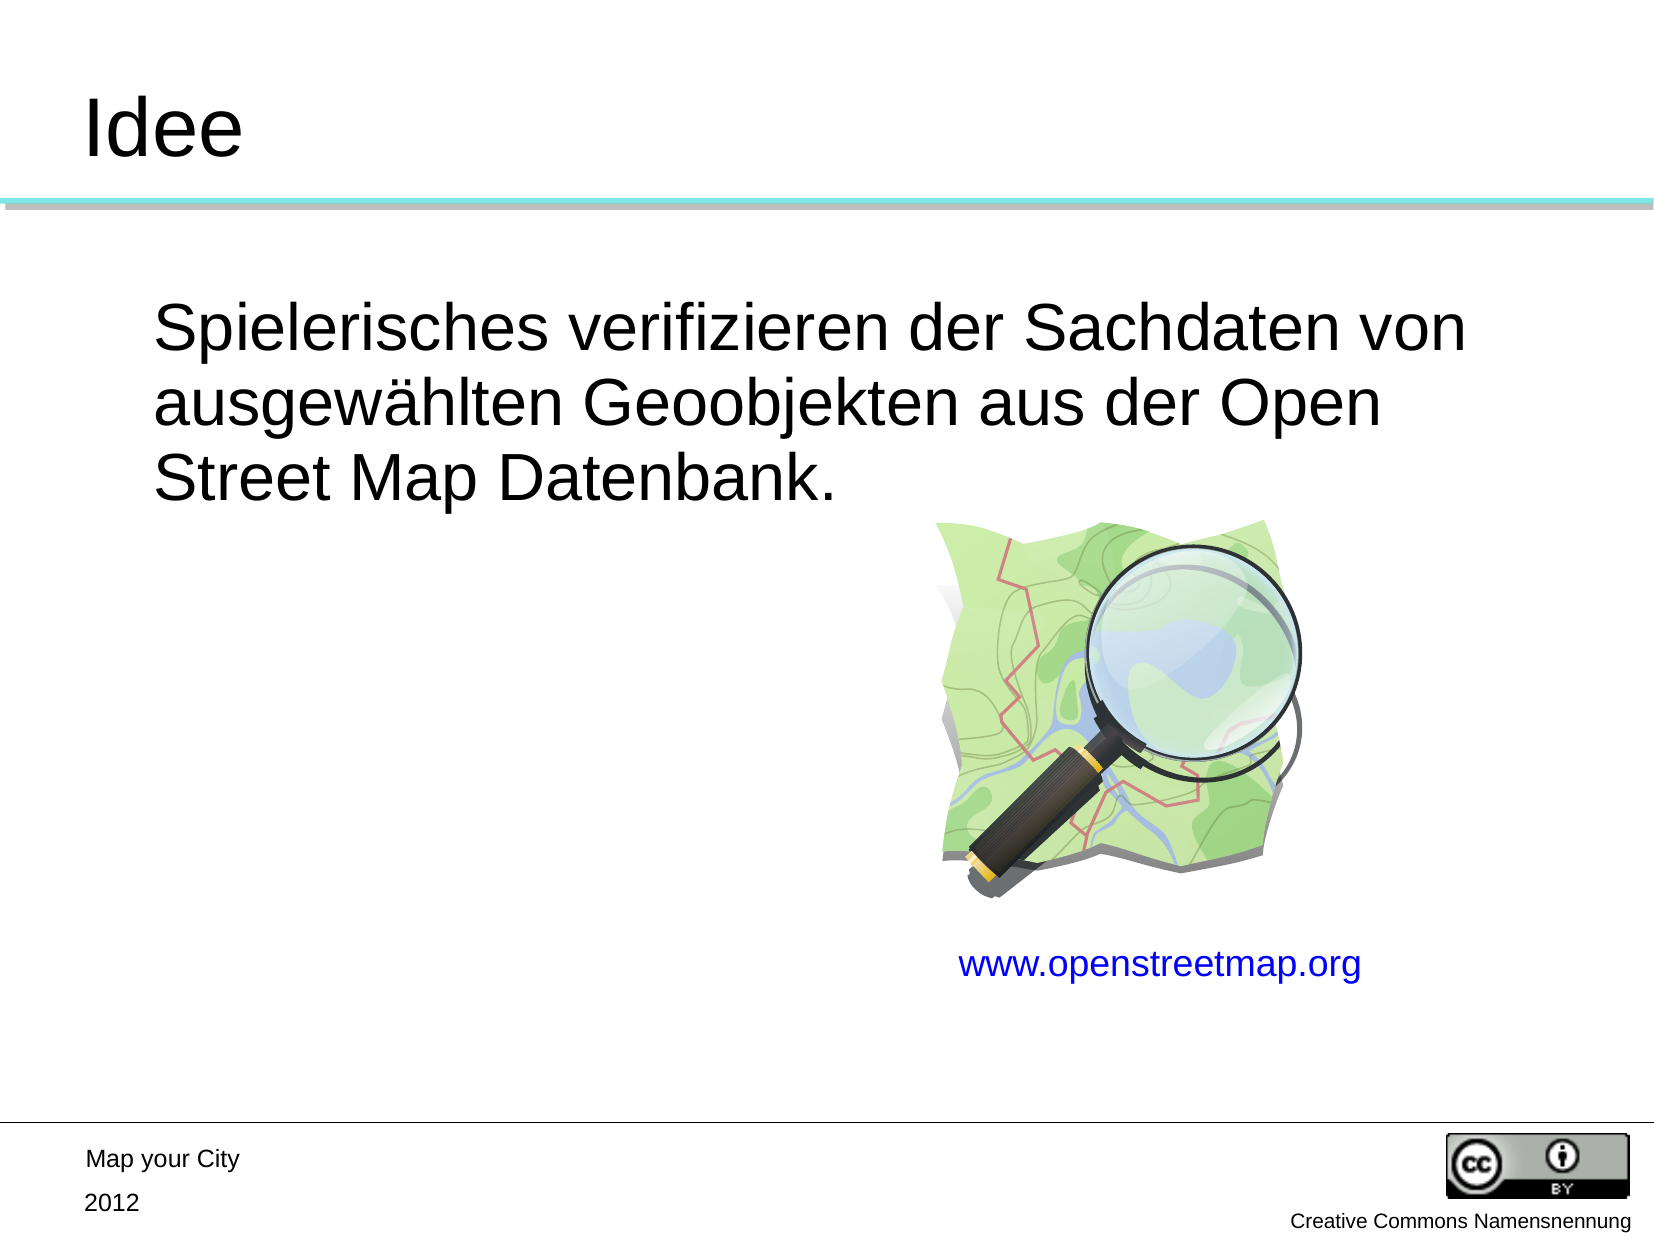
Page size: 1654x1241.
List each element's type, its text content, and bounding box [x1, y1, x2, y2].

text_box 2012 [69, 1181, 674, 1225]
text_box www.openstreetmap.org [943, 935, 1382, 1016]
picture [1446, 1133, 1630, 1199]
list Spielerisches verifizieren der Sachdaten von ausgewählten Geoobjekten aus der Open Street Map Datenbank. [82, 290, 1571, 1109]
picture [921, 519, 1322, 920]
text_box Map your City [70, 1137, 308, 1180]
title Idee [82, 81, 1571, 175]
text_box Creative Commons Namensnennung [1275, 1202, 1654, 1241]
